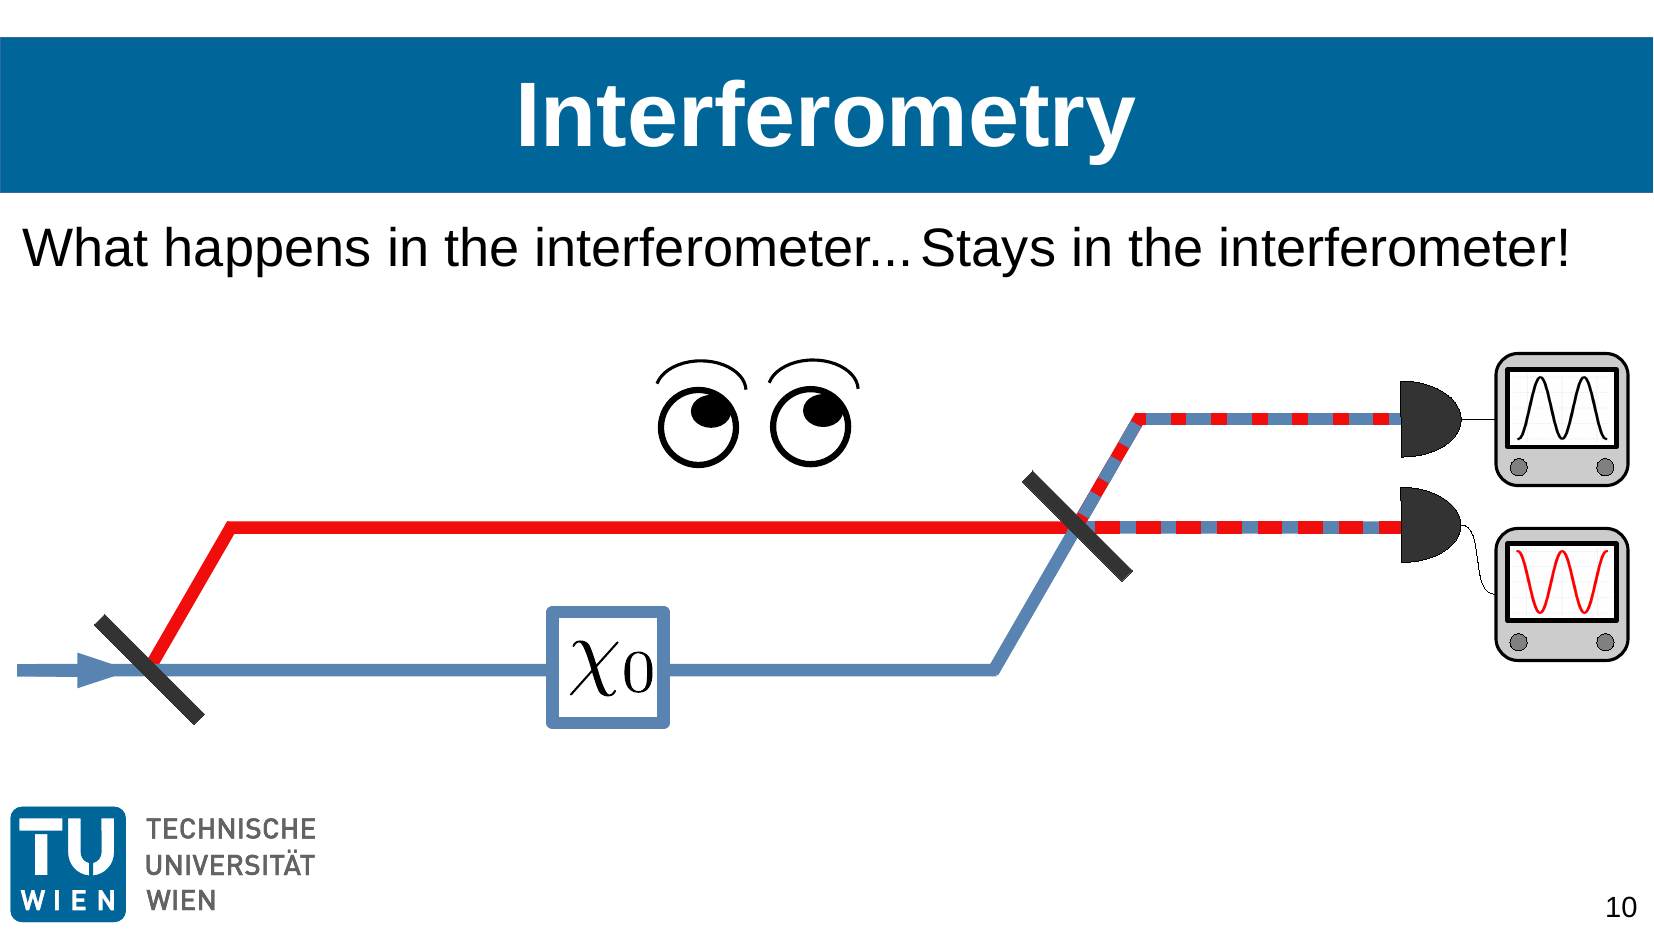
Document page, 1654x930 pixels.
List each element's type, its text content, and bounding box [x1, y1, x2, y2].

text_box [1495, 353, 1629, 486]
picture [553, 625, 661, 712]
text_box Stays in the interferometer! [905, 209, 1587, 286]
picture [1510, 371, 1614, 445]
title Interferometry [0, 37, 1653, 193]
text_box [1022, 470, 1133, 582]
text_box [94, 614, 205, 725]
text_box [1400, 381, 1462, 458]
text_box What happens in the interferometer... [7, 209, 905, 286]
text_box [1495, 528, 1629, 661]
text_box [552, 612, 664, 723]
text_box [1400, 487, 1461, 563]
text_box [691, 395, 731, 427]
picture [1509, 545, 1615, 619]
text_box [804, 395, 843, 426]
